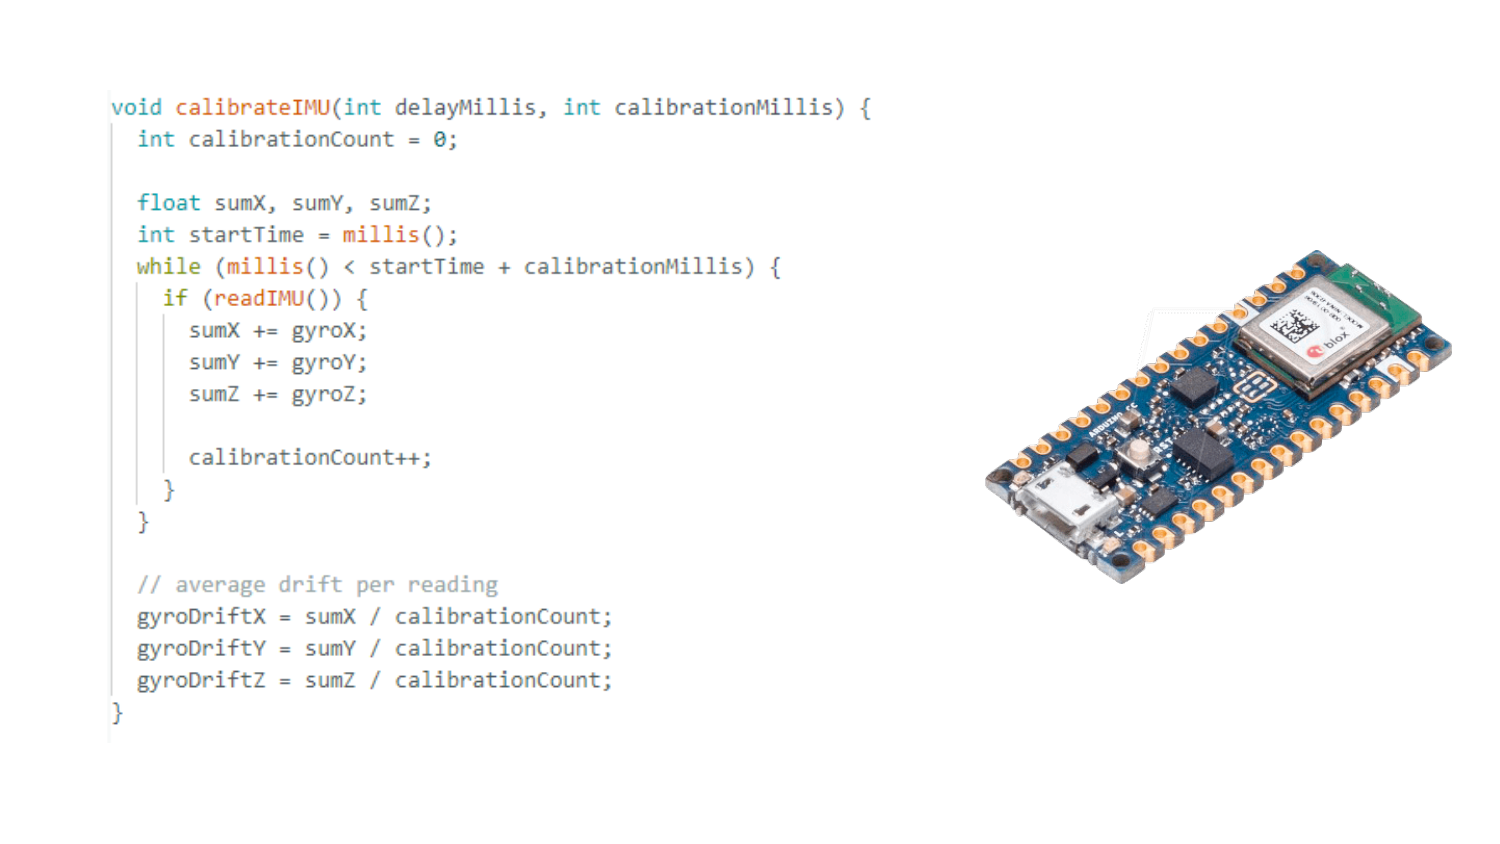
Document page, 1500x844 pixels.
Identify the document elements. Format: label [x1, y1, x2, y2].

picture [985, 249, 1452, 584]
picture [96, 90, 894, 743]
